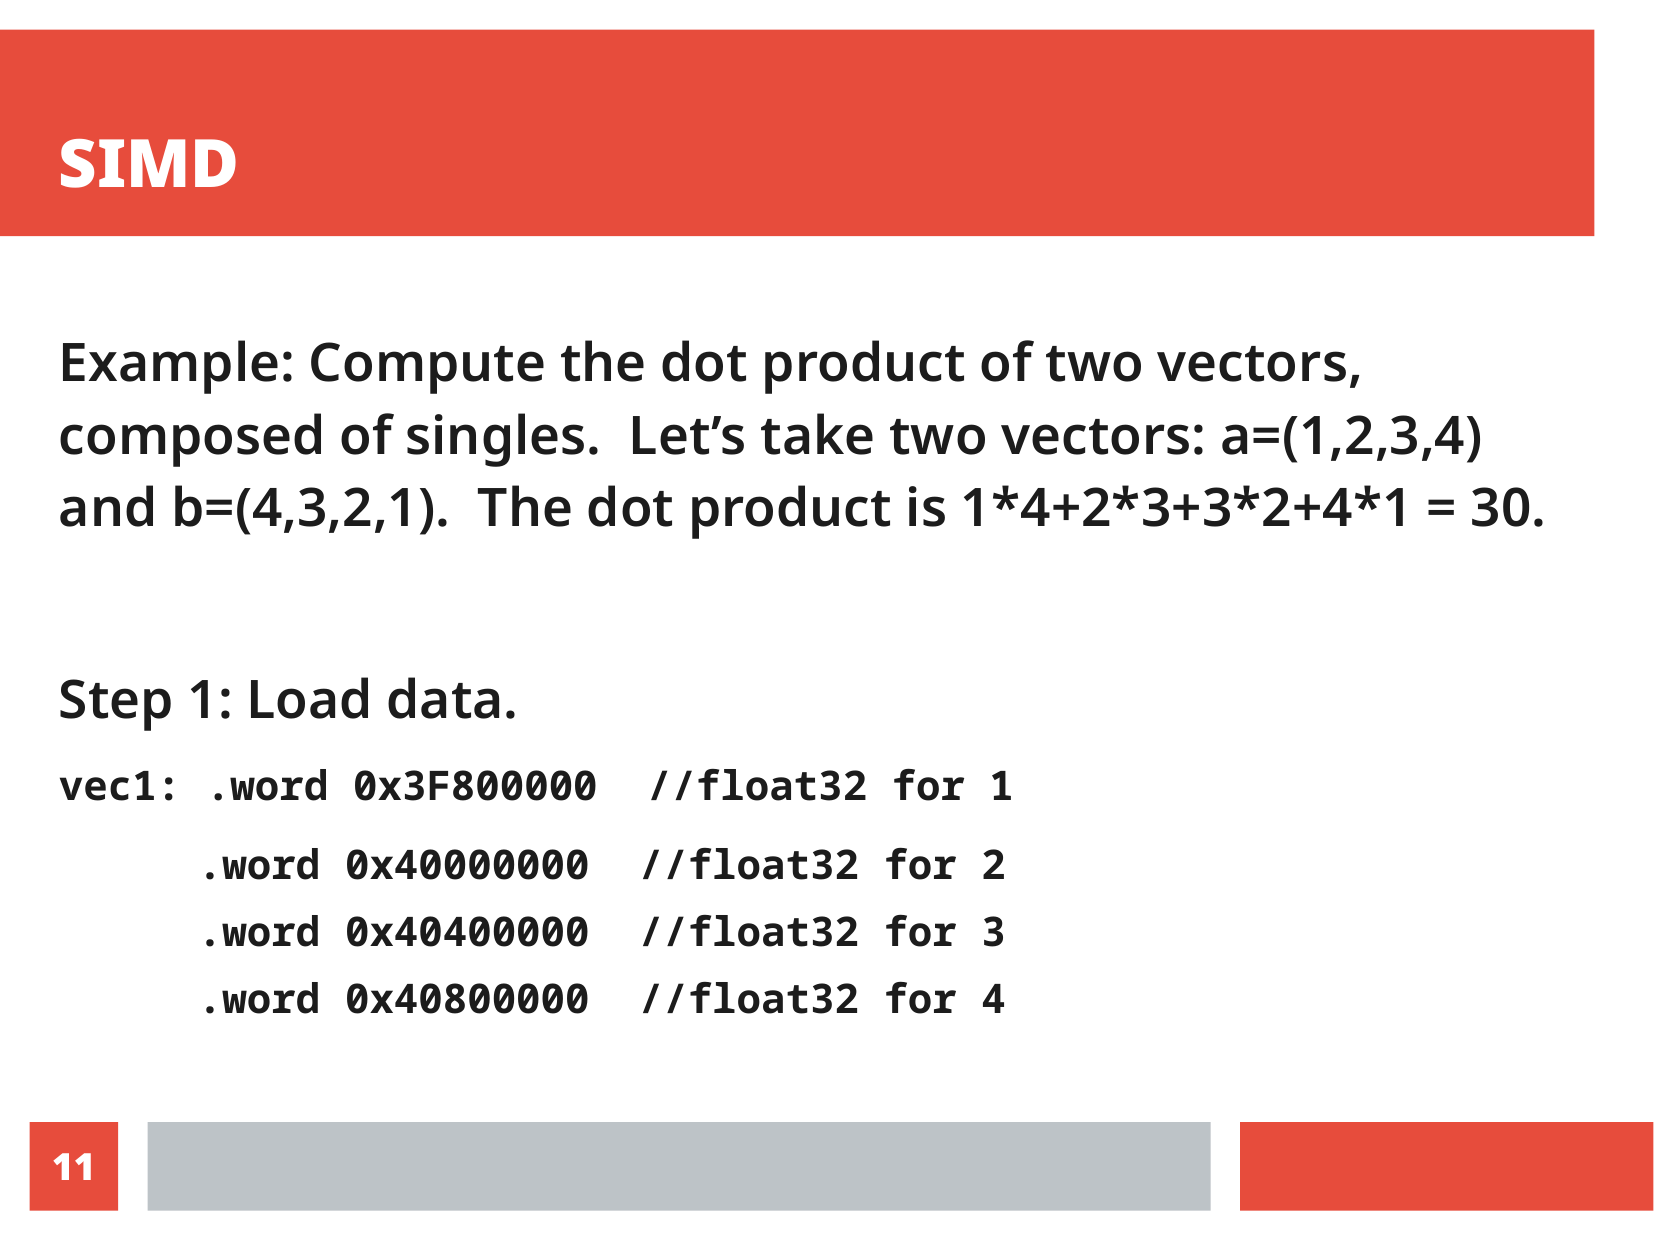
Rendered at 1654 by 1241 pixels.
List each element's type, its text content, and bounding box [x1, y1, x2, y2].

title SIMD [59, 59, 1595, 207]
list Example: Compute the dot product of two vectors, composed of singles. Let’s take two vectors: a=(1,2,3,4) and b=(4,3,2,1). The dot product is 1*4+2*3+3*2+4*1 = 30. Step 1: Load data. vec1: .word 0x3F800000 //float32 for 1 .word 0x40000000 //float32 for 2 .word 0x40400000 //float32 for 3 .word 0x40800000 //float32 for 4 [59, 324, 1565, 1093]
